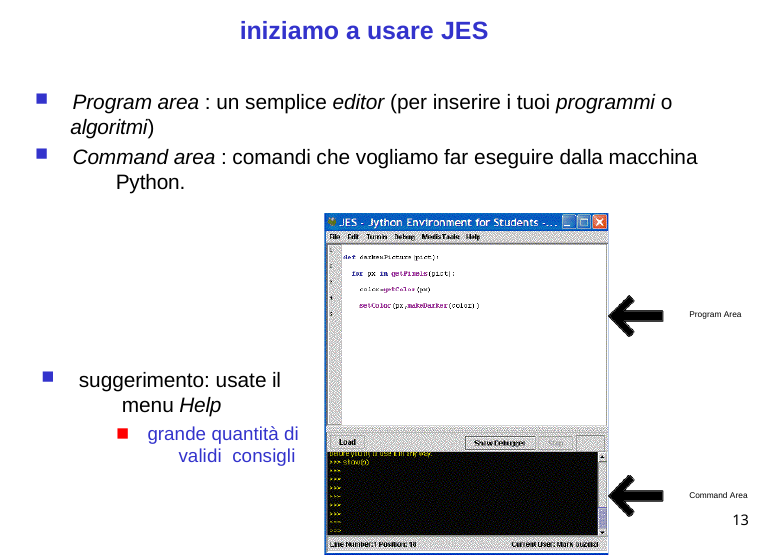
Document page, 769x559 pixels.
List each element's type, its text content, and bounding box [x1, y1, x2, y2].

text_box suggerimento: usate il menu Help grande quantità di validi consigli [37, 364, 309, 469]
text_box 13 [730, 509, 750, 531]
title iniziamo a usare JES [237, 12, 491, 47]
text_box Program area : un semplice editor (per inserire i tuoi programmi o algoritmi) Command area : comandi che vogliamo far eseguire dalla macchina Python. [30, 86, 702, 197]
text_box Command Area [687, 487, 752, 503]
text_box [324, 213, 664, 554]
text_box Program Area [687, 306, 746, 322]
